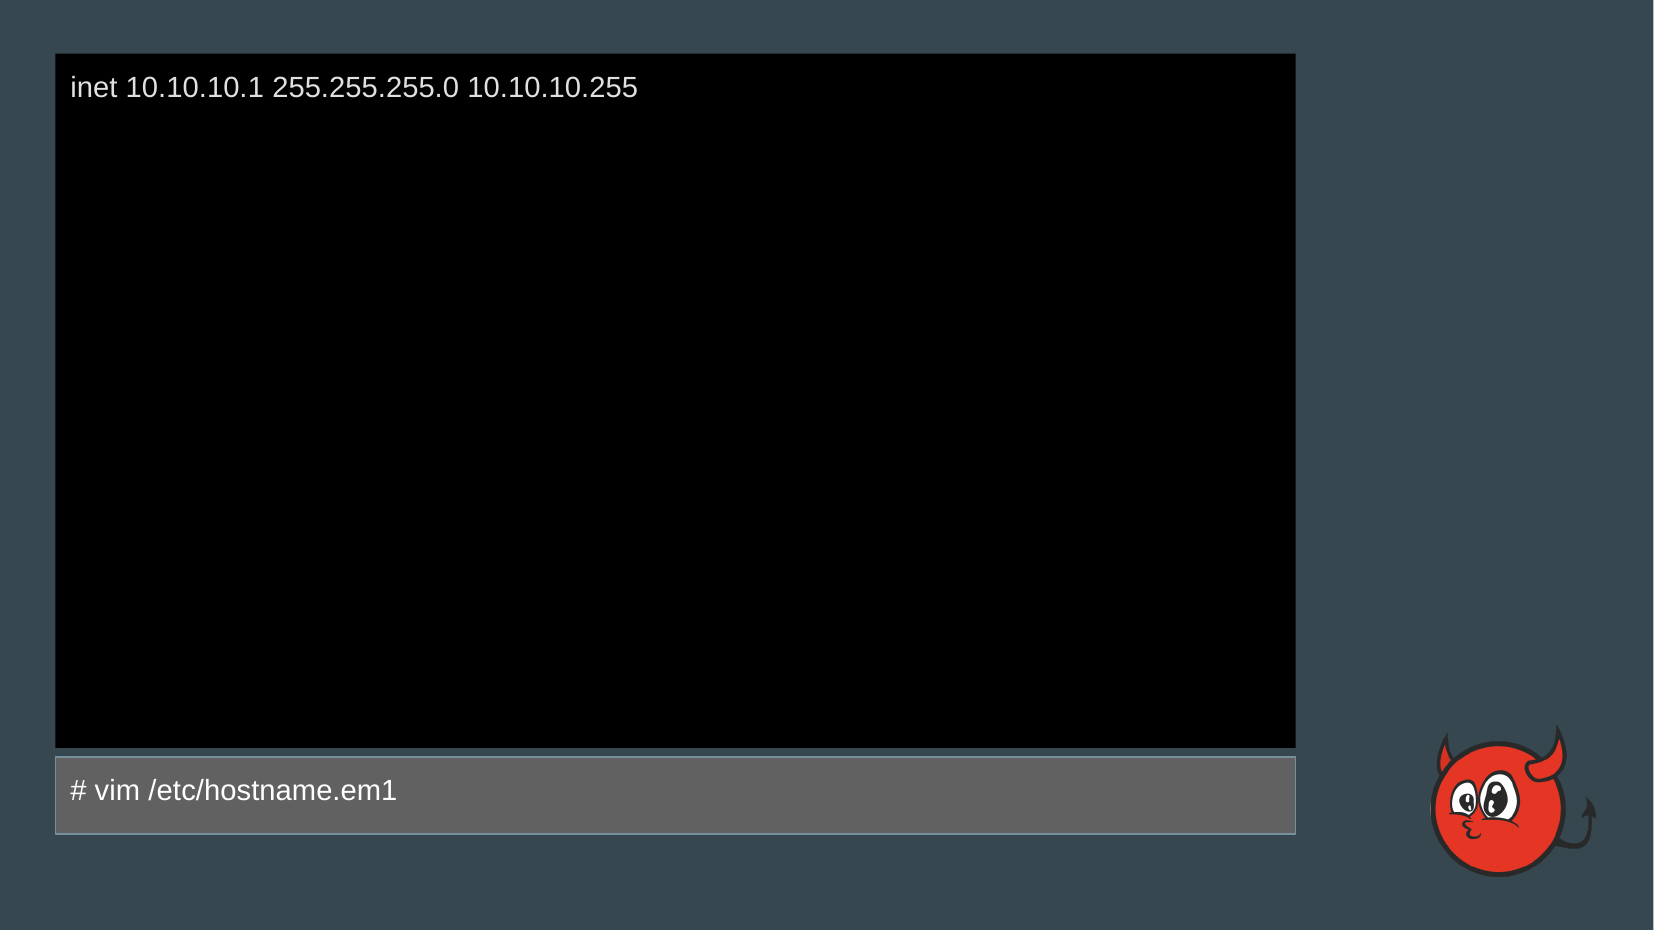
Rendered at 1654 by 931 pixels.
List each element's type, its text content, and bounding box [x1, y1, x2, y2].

text_box # vim /etc/hostname.em1 [55, 756, 1296, 834]
picture [1427, 717, 1598, 888]
text_box inet 10.10.10.1 255.255.255.0 10.10.10.255 [55, 53, 1296, 748]
